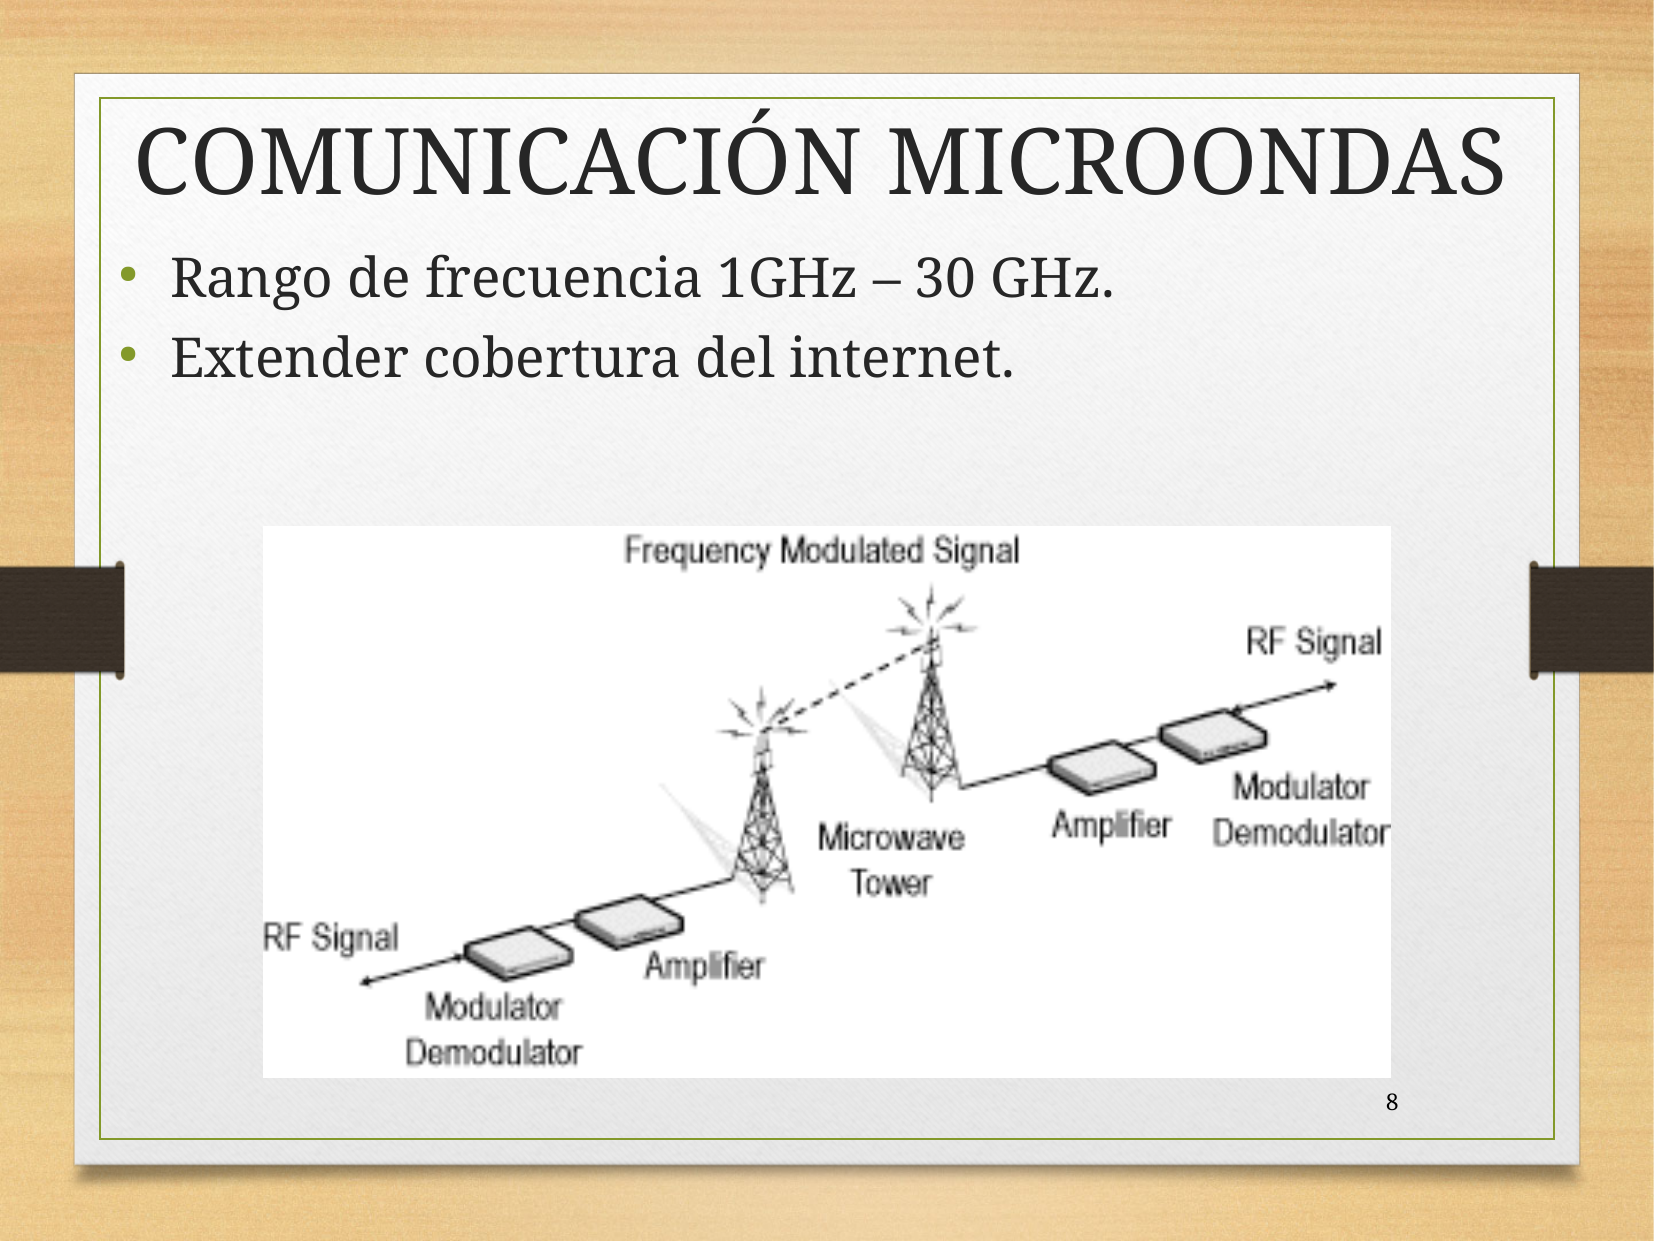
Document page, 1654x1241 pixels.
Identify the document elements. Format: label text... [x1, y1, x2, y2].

picture [263, 526, 1391, 1078]
title COMUNICACIÓN MICROONDAS [77, 53, 1566, 261]
list Rango de frecuencia 1GHz – 30 GHz. Extender cobertura del internet. [103, 235, 1592, 1033]
text_box [1370, 1077, 1443, 1129]
